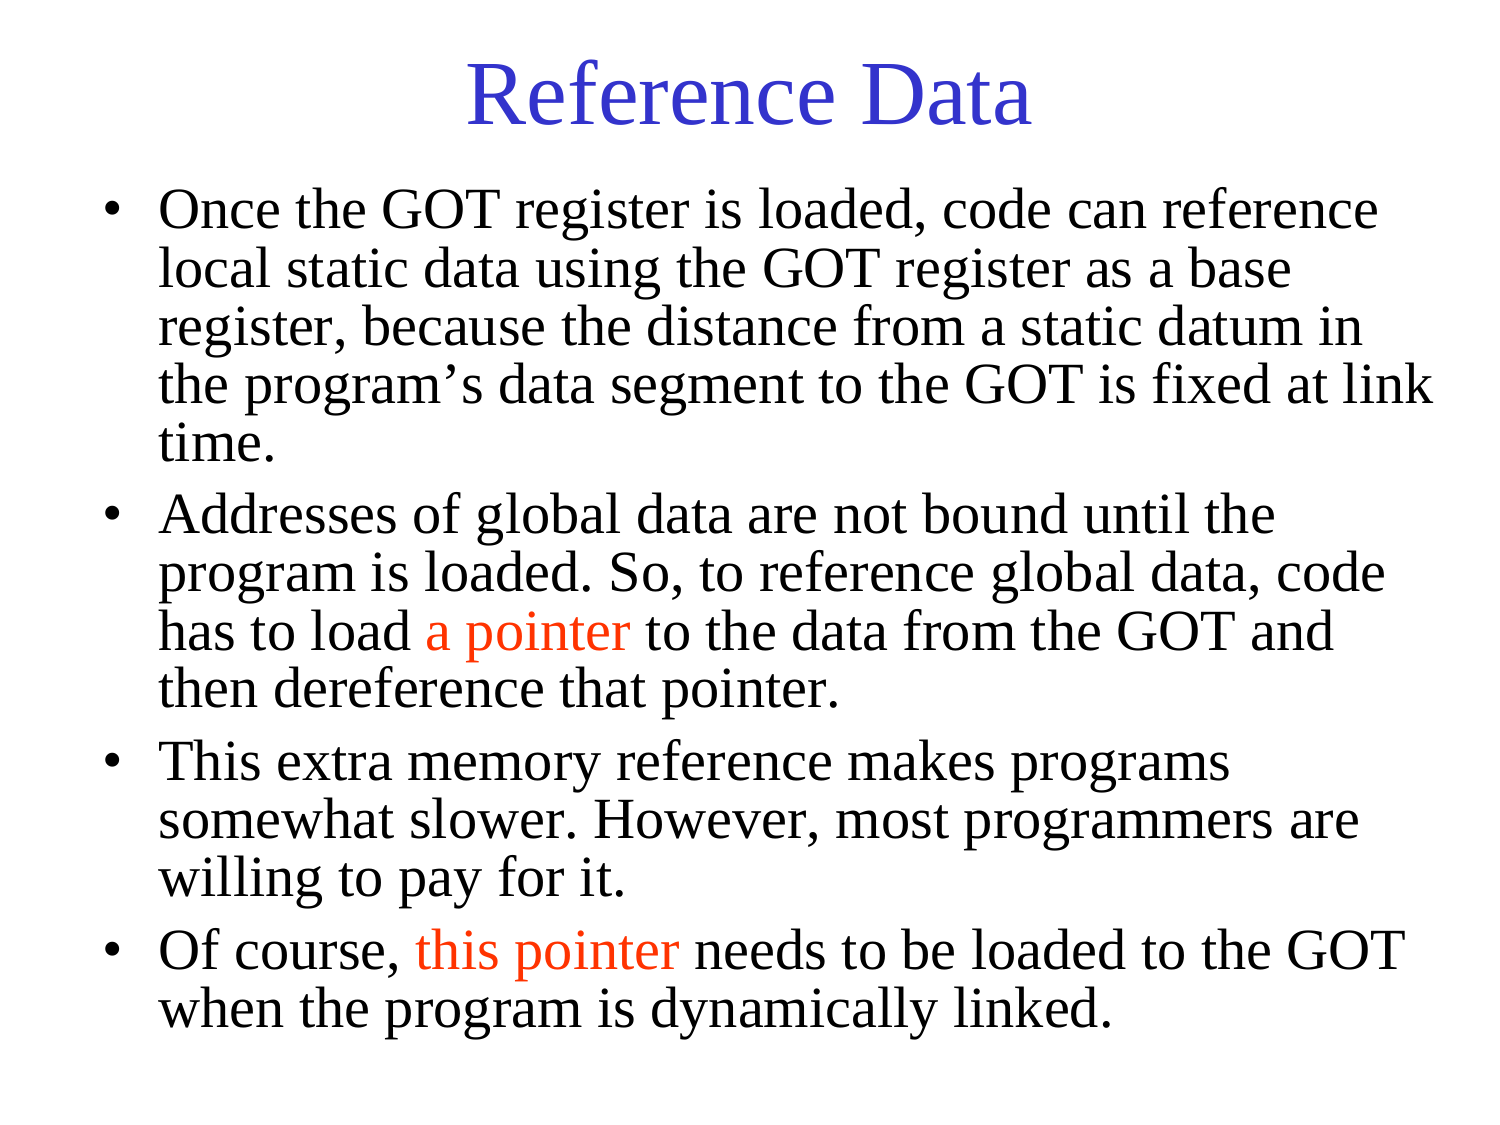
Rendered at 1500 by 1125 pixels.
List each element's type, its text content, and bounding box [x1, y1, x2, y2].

list Once the GOT register is loaded, code can reference local static data using the GOT register as a base register, because the distance from a static datum in the program’s data segment to the GOT is fixed at link time. Addresses of global data are not bound until the program is loaded. So, to reference global data, code has to load a pointer to the data from the GOT and then dereference that pointer. This extra memory reference makes programs somewhat slower. However, most programmers are willing to pay for it. Of course, this pointer needs to be loaded to the GOT when the program is dynamically linked. [87, 174, 1463, 1116]
title Reference Data [112, 0, 1388, 174]
